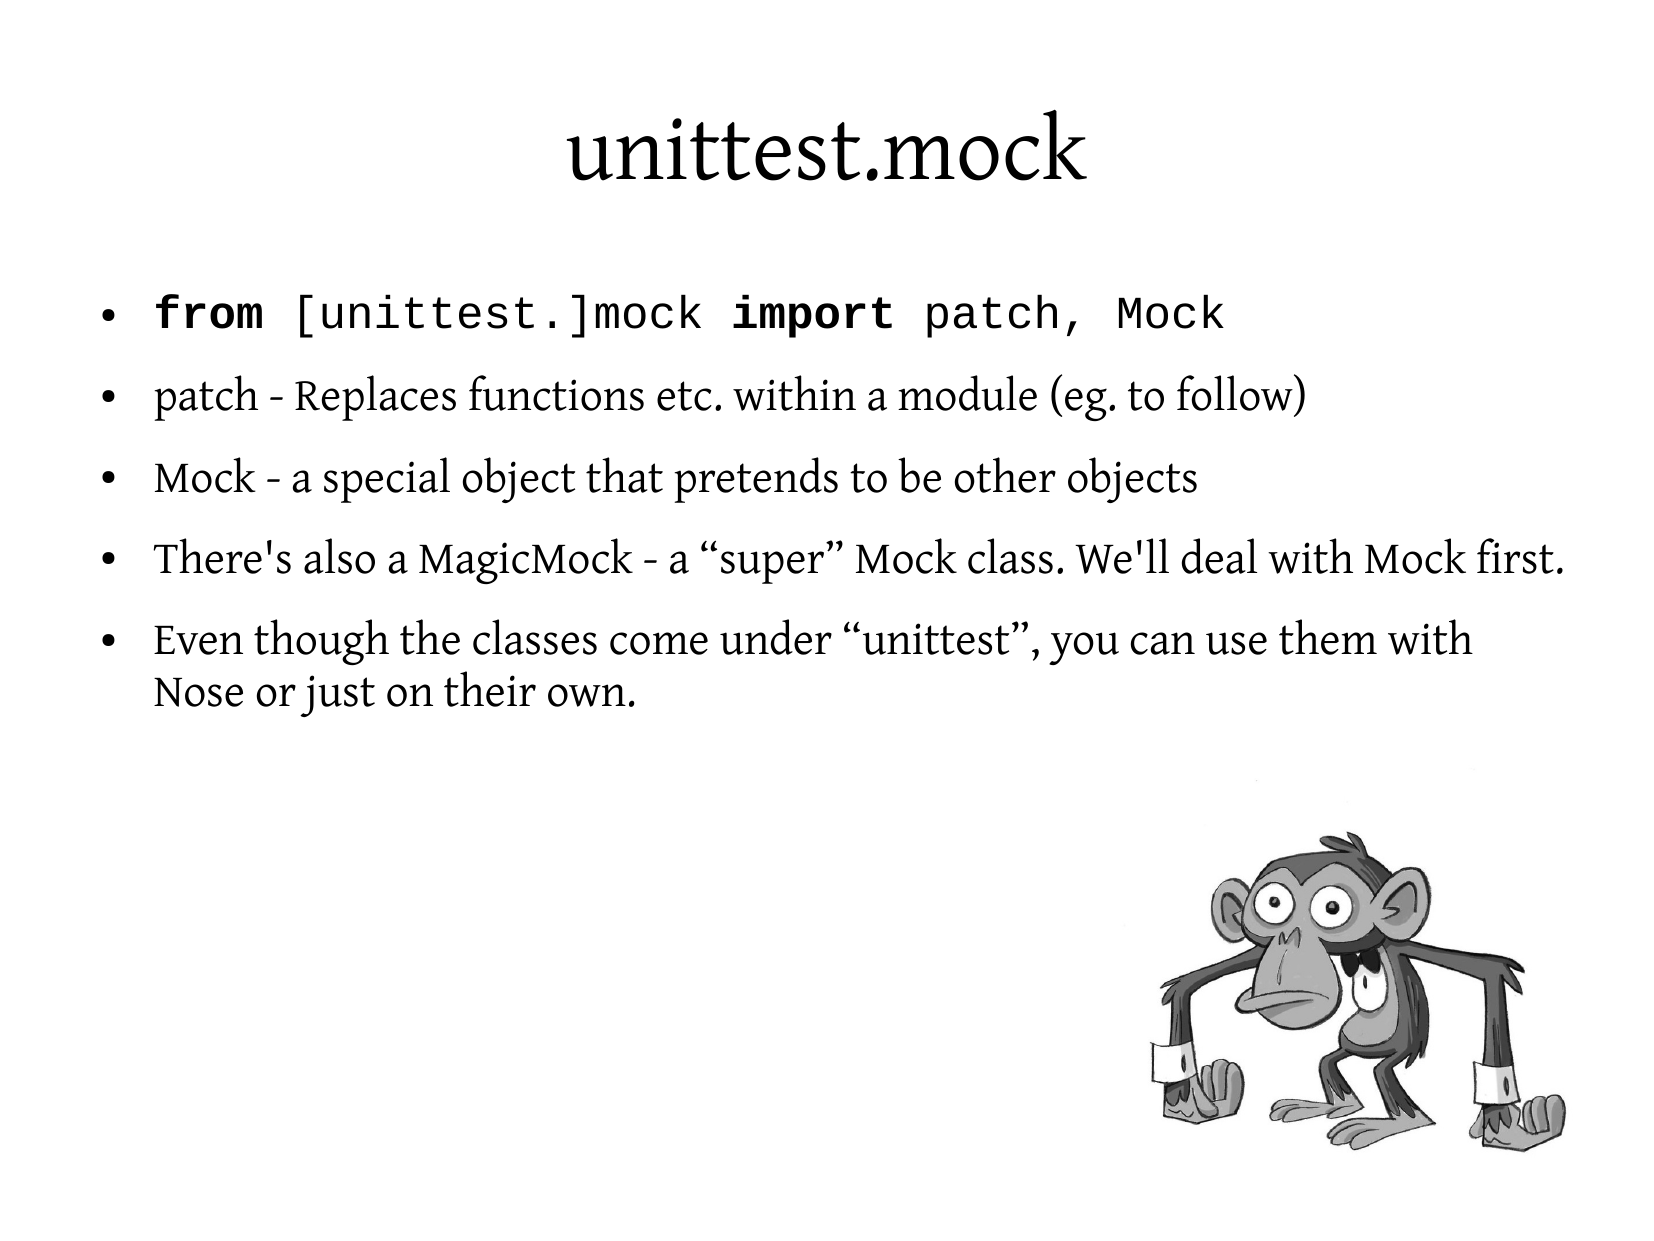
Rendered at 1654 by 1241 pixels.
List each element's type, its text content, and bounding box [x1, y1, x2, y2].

title unittest.mock [82, 49, 1571, 257]
picture [1110, 759, 1589, 1219]
list from [unittest.]mock import patch, Mock patch - Replaces functions etc. within a module (eg. to follow) Mock - a special object that pretends to be other objects There's also a MagicMock - a “super” Mock class. We'll deal with Mock first. Even though the classes come under “unittest”, you can use them with Nose or just on their own. [82, 290, 1571, 1010]
